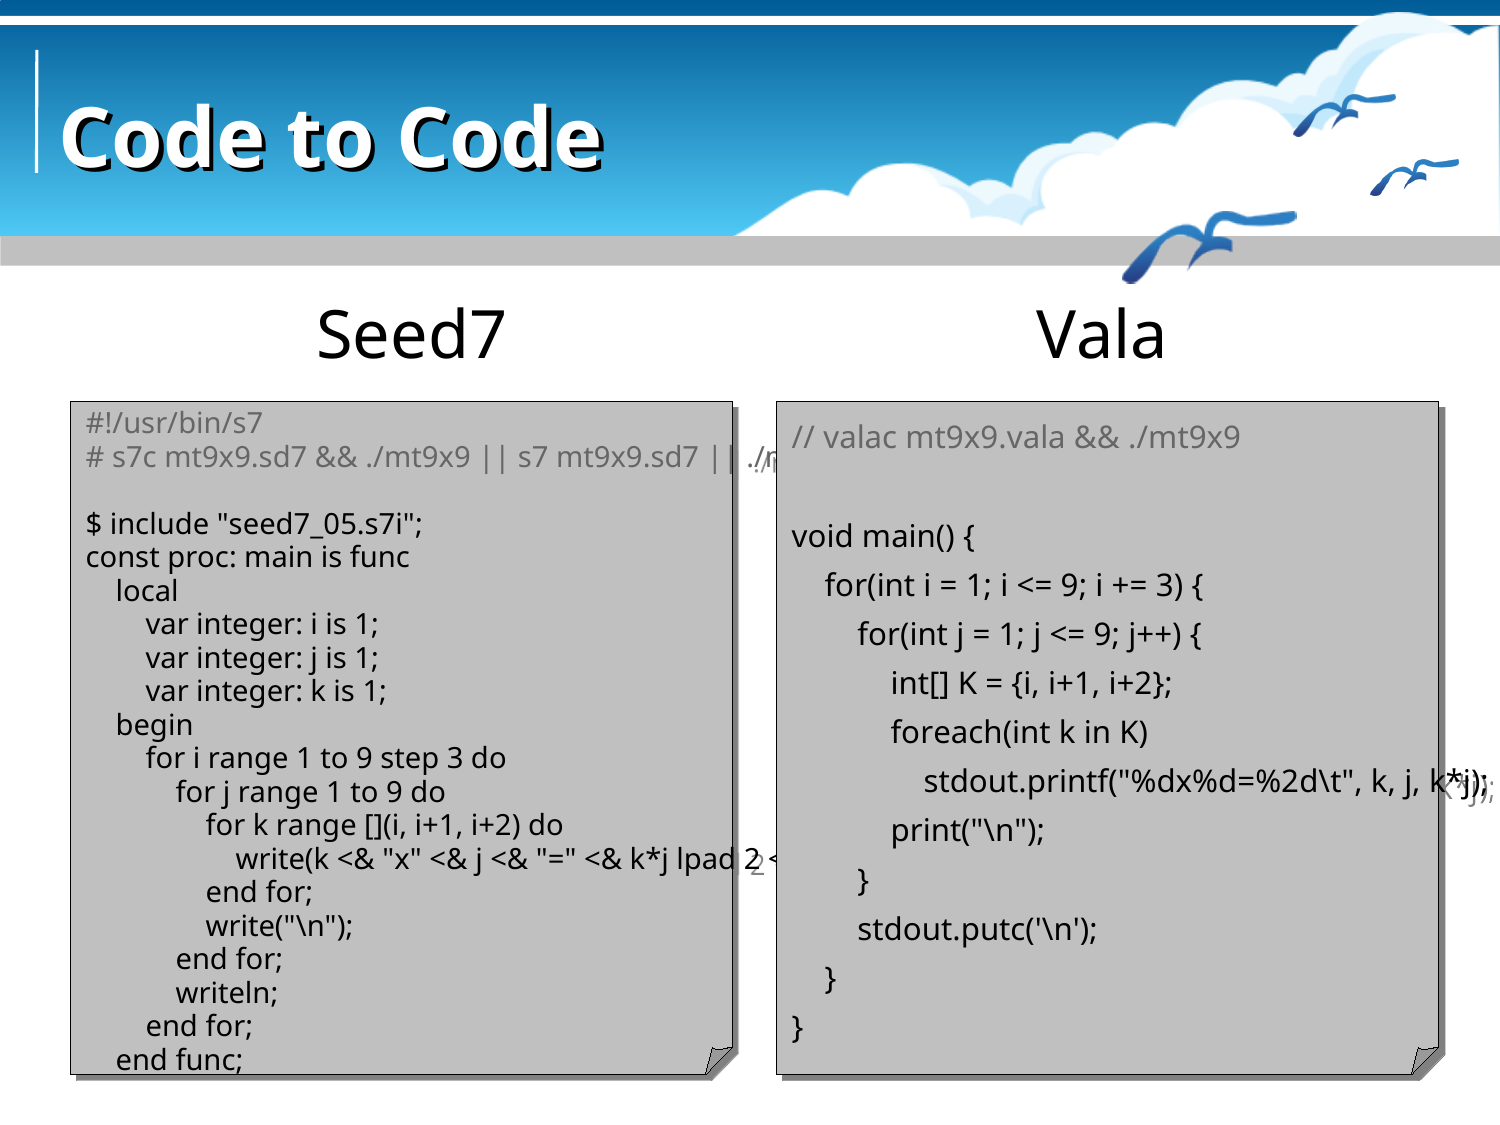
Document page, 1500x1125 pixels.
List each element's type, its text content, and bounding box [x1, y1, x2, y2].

text_box Vala [1021, 283, 1211, 388]
picture [730, 12, 1500, 284]
text_box // valac mt9x9.vala && ./mt9x9 void main() { for(int i = 1; i <= 9; i += 3) { for(int j = 1; j <= 9; j++) { int[] K = {i, i+1, i+2}; foreach(int k in K) stdout.printf("%dx%d=%2d\t", k, j, k*j); print("\n"); } stdout.putc('\n'); } } [776, 401, 1439, 1075]
text_box Seed7 [301, 283, 544, 388]
text_box #!/usr/bin/s7 # s7c mt9x9.sd7 && ./mt9x9 || s7 mt9x9.sd7 || ./mt9x9.sd7 $ include "seed7_05.s7i"; const proc: main is func local var integer: i is 1; var integer: j is 1; var integer: k is 1; begin for i range 1 to 9 step 3 do for j range 1 to 9 do for k range [](i, i+1, i+2) do write(k <& "x" <& j <& "=" <& k*j lpad 2 <& "\t"); end for; write("\n"); end for; writeln; end for; end func; [70, 401, 733, 1075]
title Code to Code [59, 86, 1465, 186]
